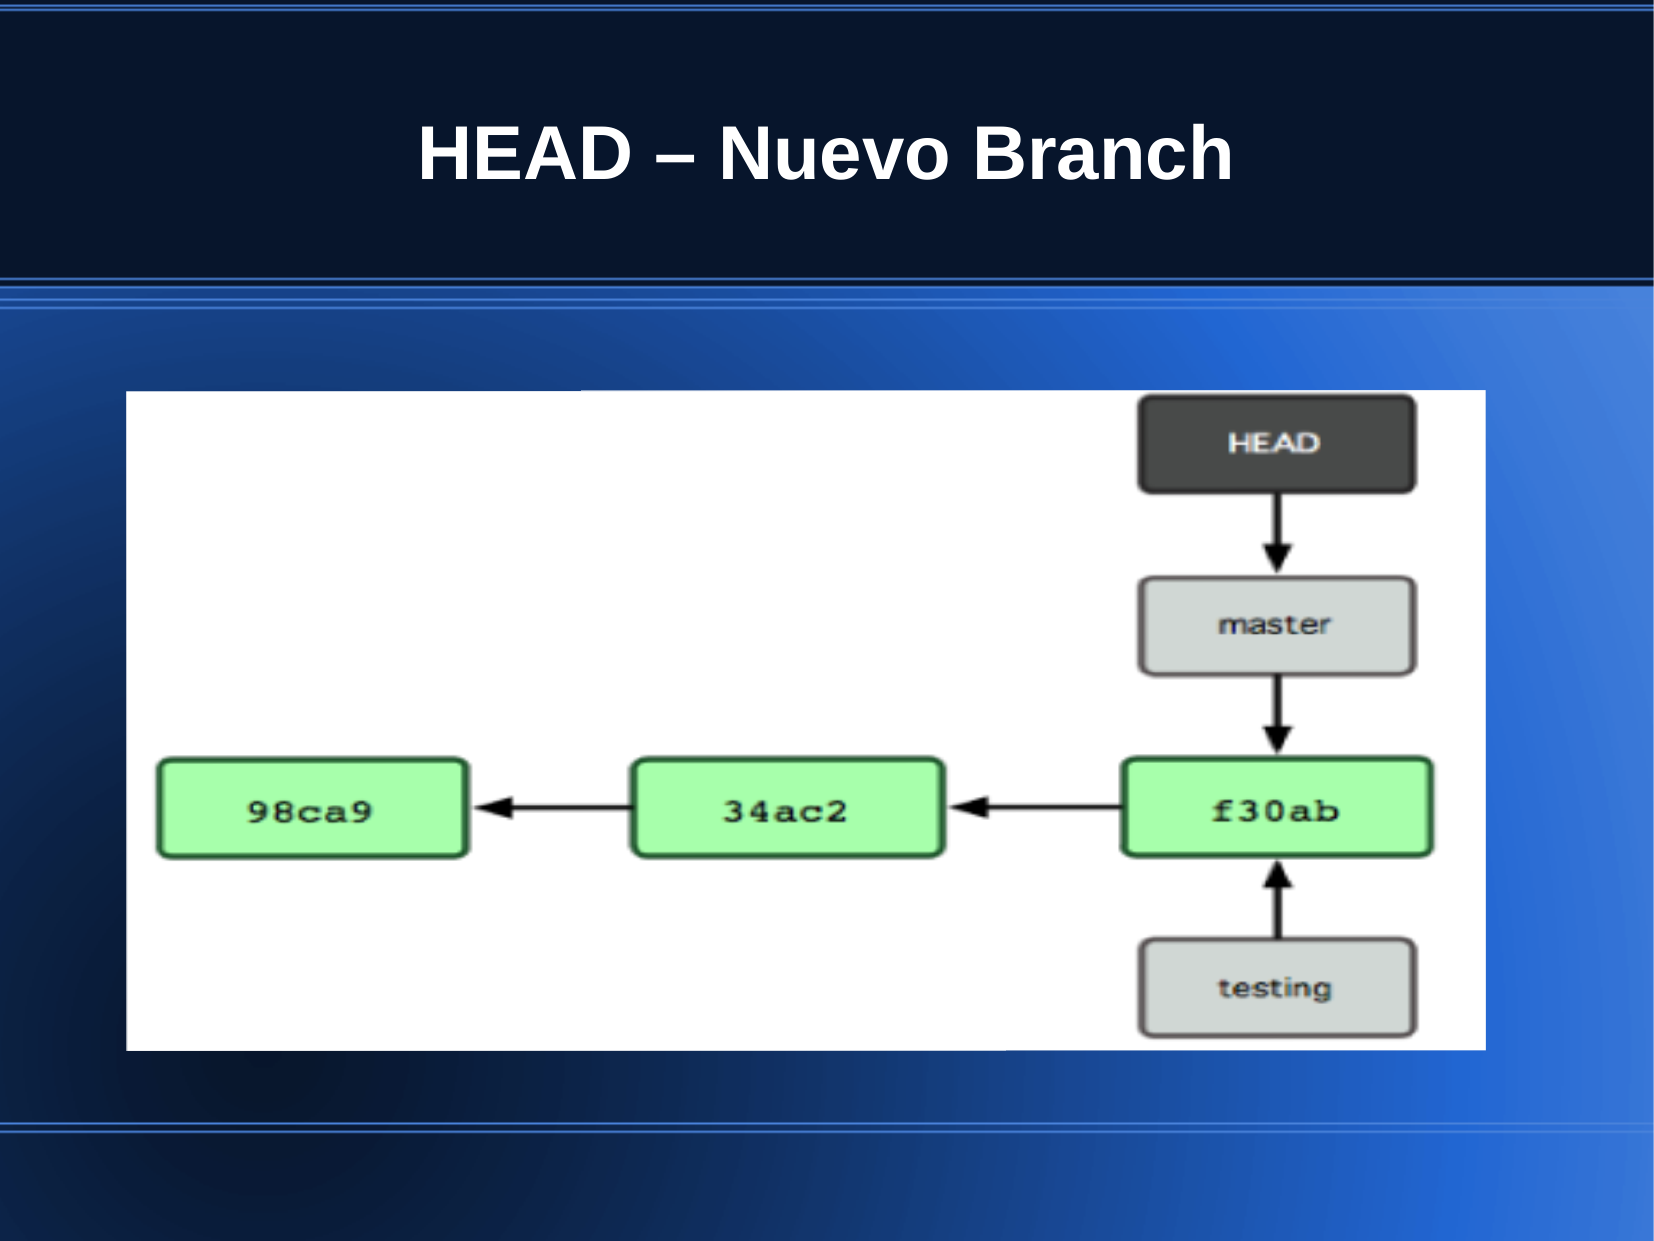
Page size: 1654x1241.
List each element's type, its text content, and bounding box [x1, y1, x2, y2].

picture [0, 0, 1654, 1241]
title HEAD – Nuevo Branch [82, 49, 1571, 257]
